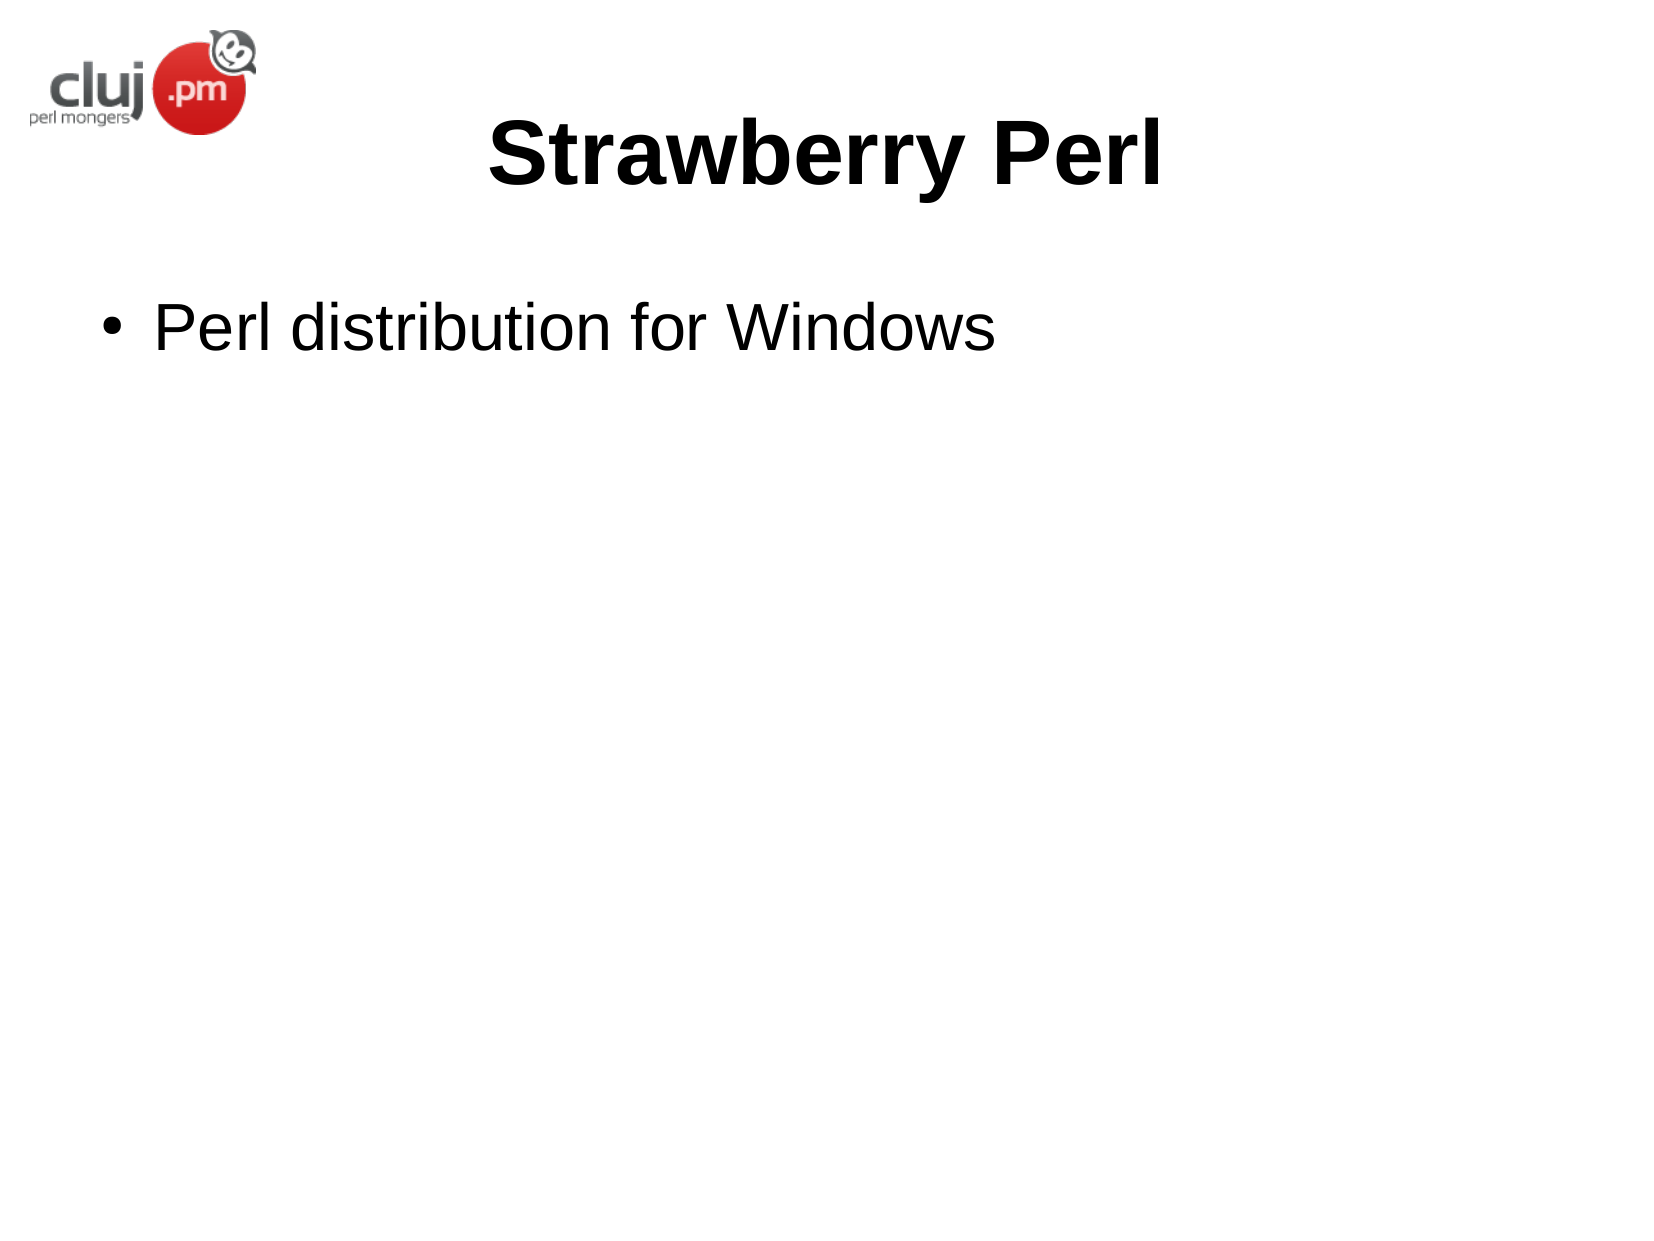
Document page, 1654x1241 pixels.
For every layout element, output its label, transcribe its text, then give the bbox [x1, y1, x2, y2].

title Strawberry Perl [82, 49, 1571, 257]
list Perl distribution for Windows [82, 290, 1538, 1010]
picture [30, 30, 256, 135]
